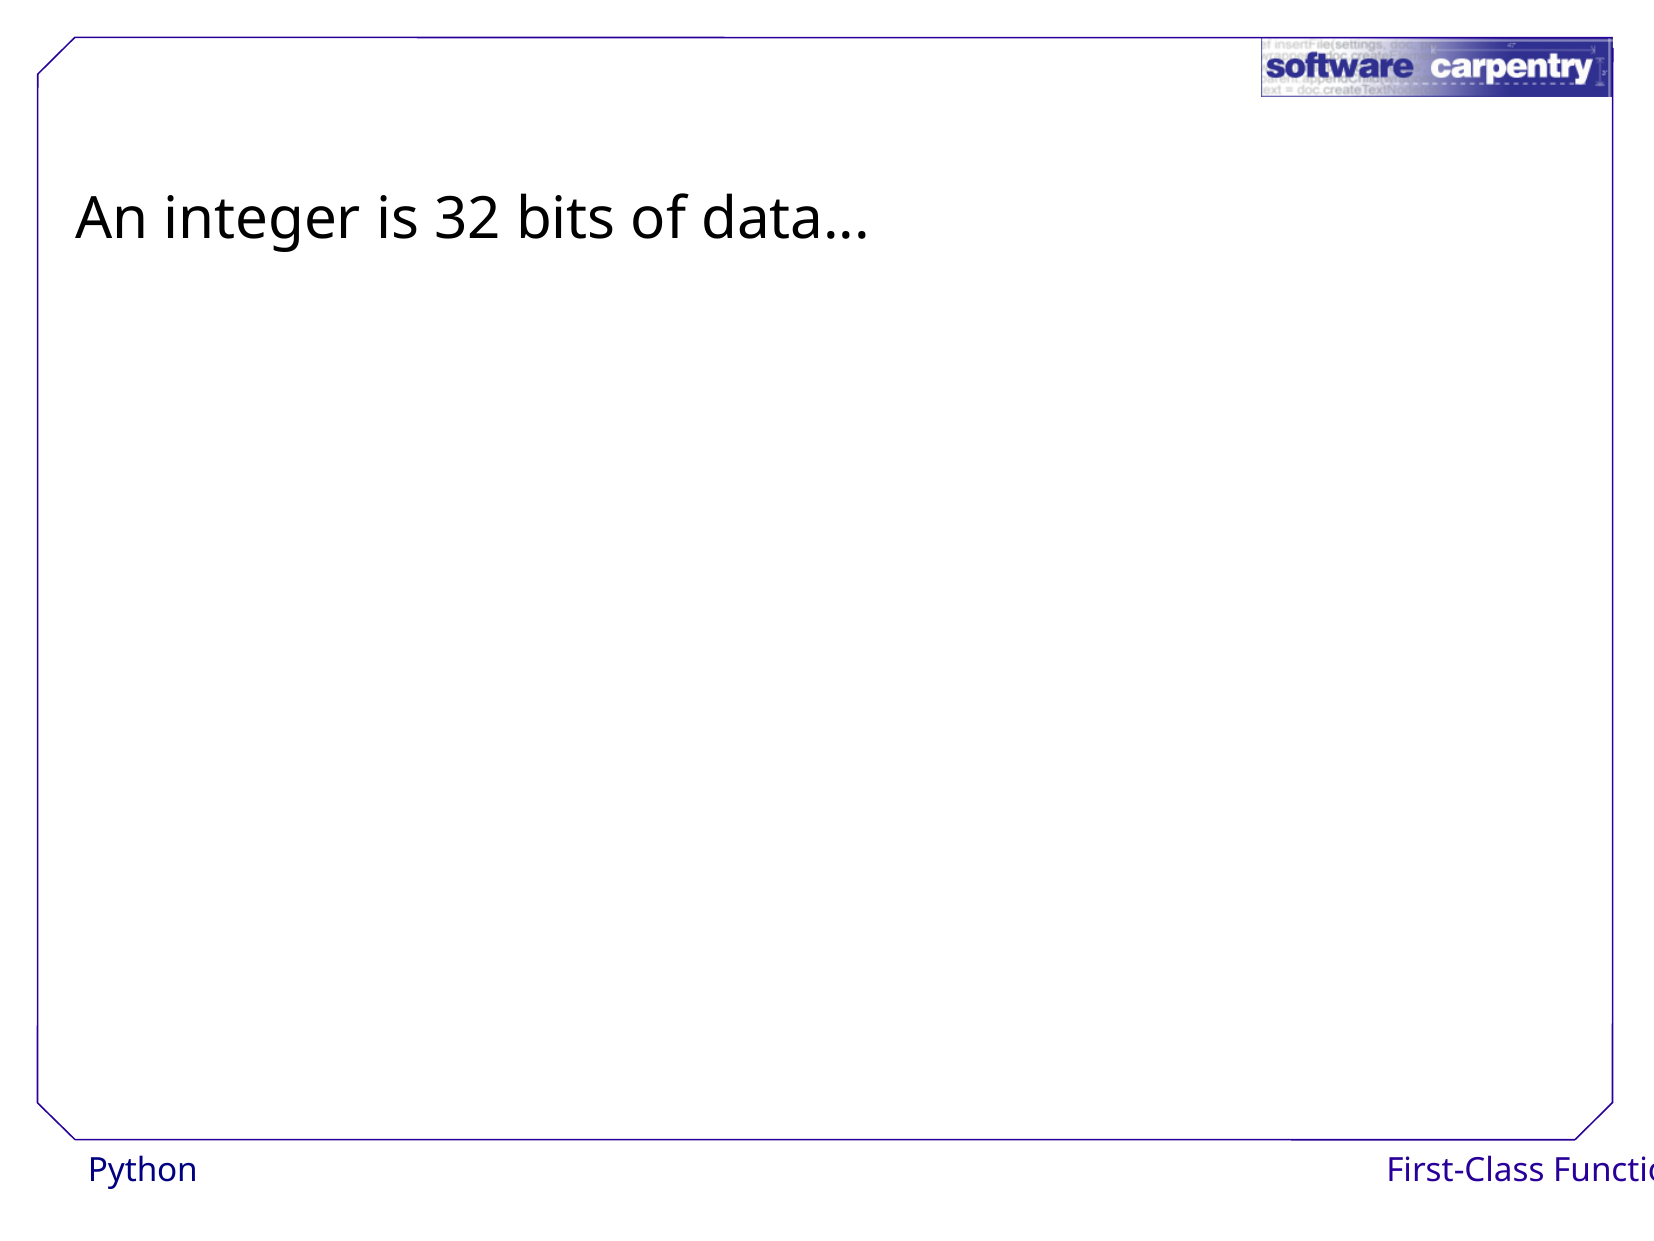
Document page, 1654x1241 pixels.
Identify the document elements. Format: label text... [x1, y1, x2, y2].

text_box An integer is 32 bits of data... [60, 137, 1036, 364]
picture [1261, 39, 1613, 97]
